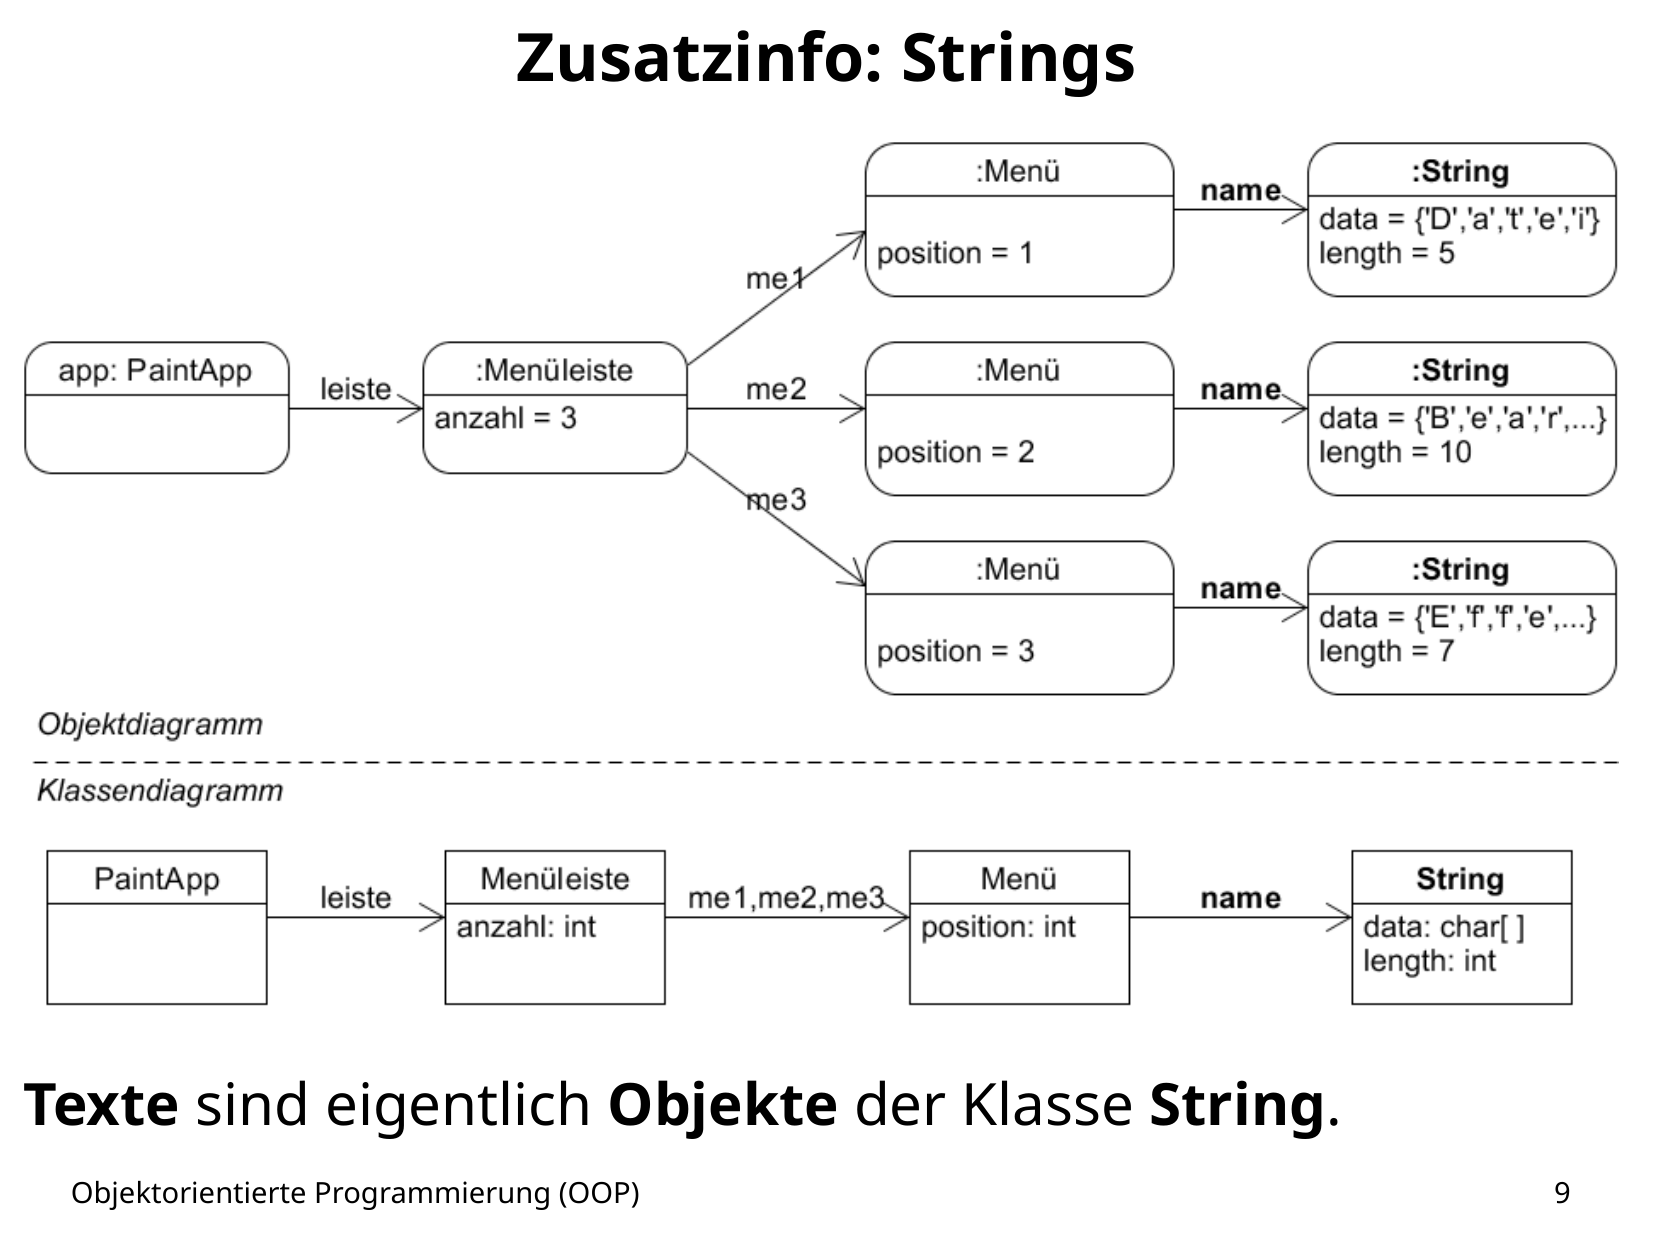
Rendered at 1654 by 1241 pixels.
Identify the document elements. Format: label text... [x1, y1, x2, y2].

title Zusatzinfo: Strings [0, 5, 1654, 107]
picture [23, 141, 1619, 1007]
list Texte sind eigentlich Objekte der Klasse String. [23, 1062, 1642, 1146]
